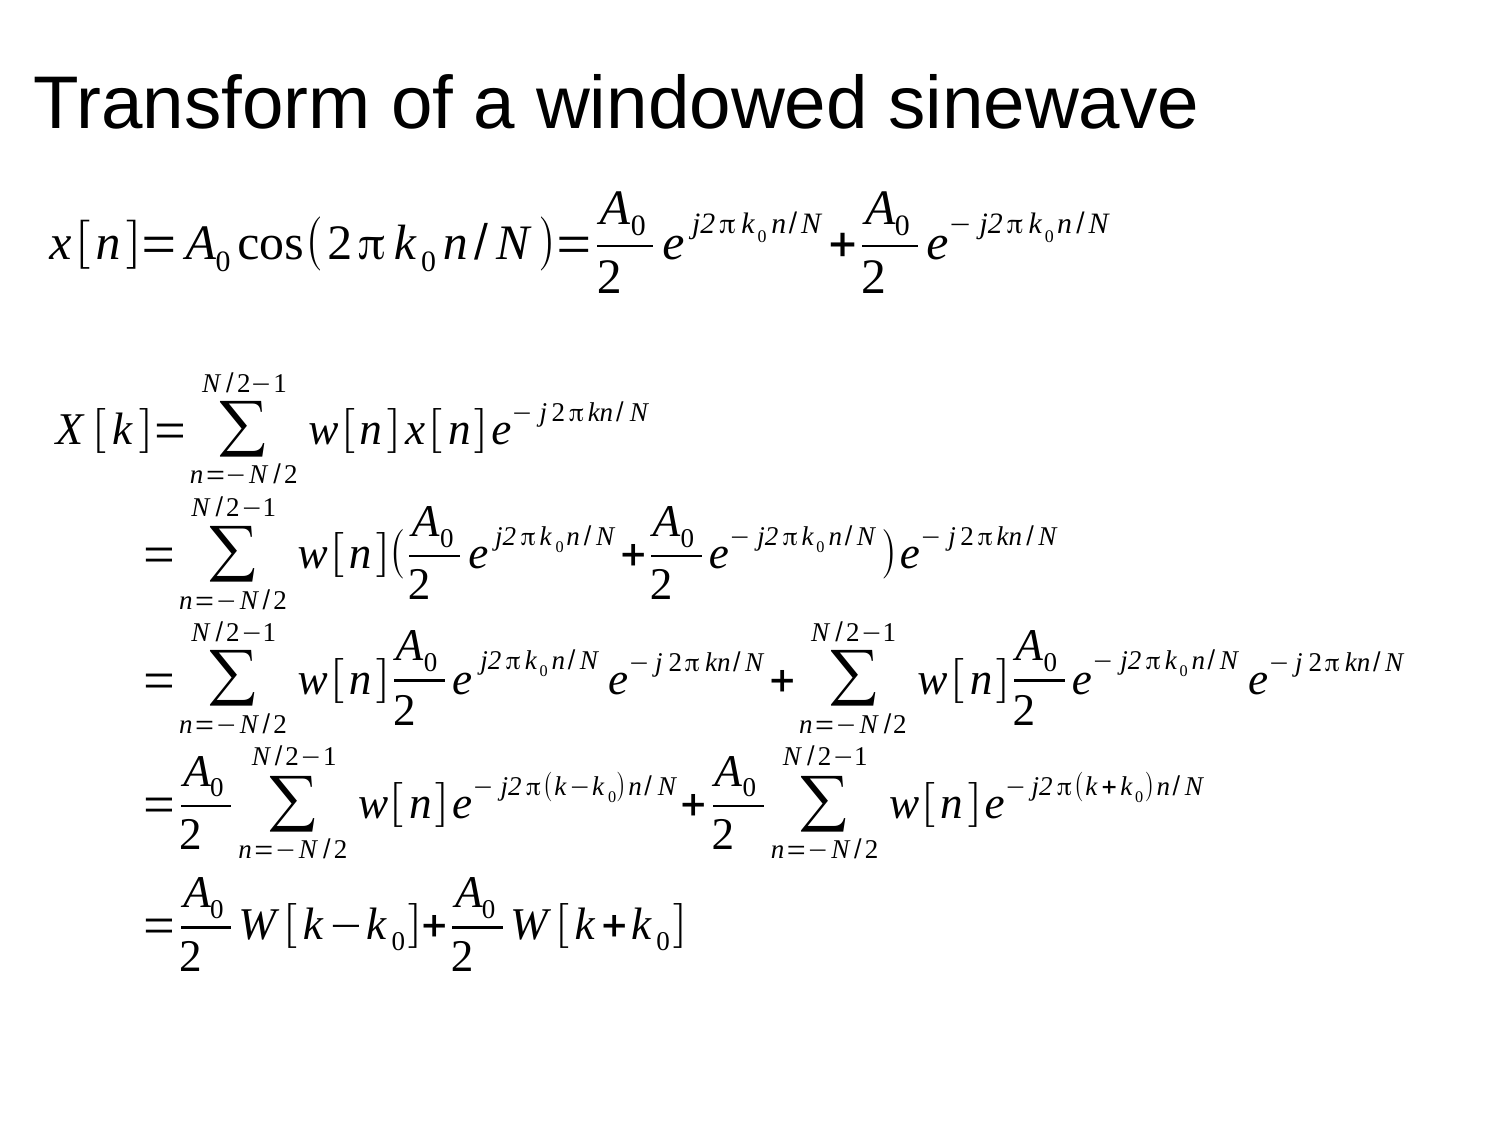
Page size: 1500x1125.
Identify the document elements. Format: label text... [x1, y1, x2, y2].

chart [39, 179, 1119, 305]
chart [44, 367, 1414, 981]
title Transform of a windowed sinewave [33, 9, 1384, 197]
